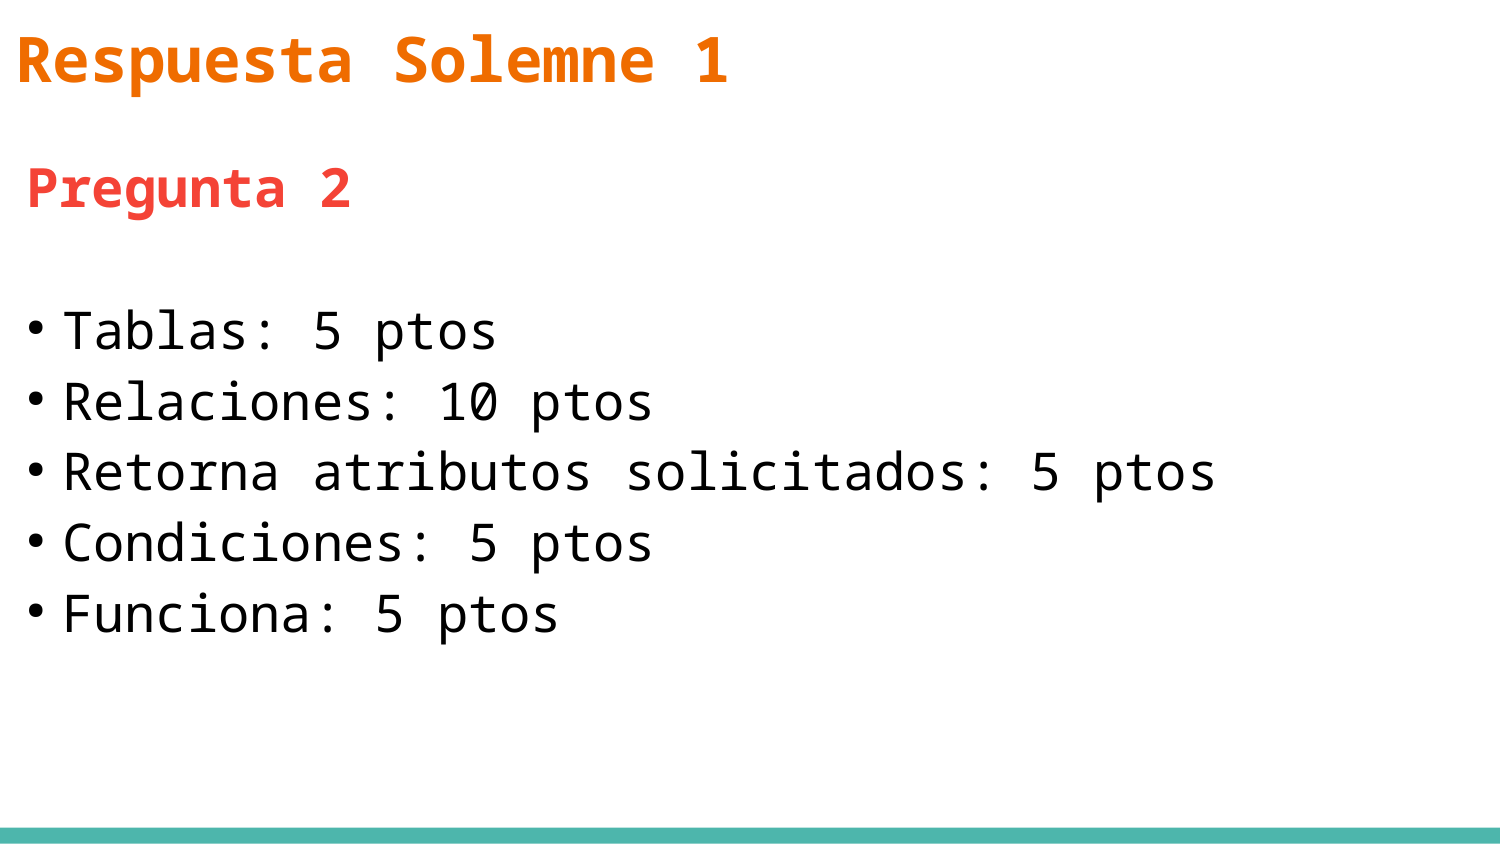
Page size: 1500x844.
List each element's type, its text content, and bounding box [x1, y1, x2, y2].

text_box Pregunta 2 Tablas: 5 ptos Relaciones: 10 ptos Retorna atributos solicitados: 5 ptos Condiciones: 5 ptos Funciona: 5 ptos [11, 141, 1465, 652]
title Respuesta Solemne 1 [0, 0, 1398, 116]
